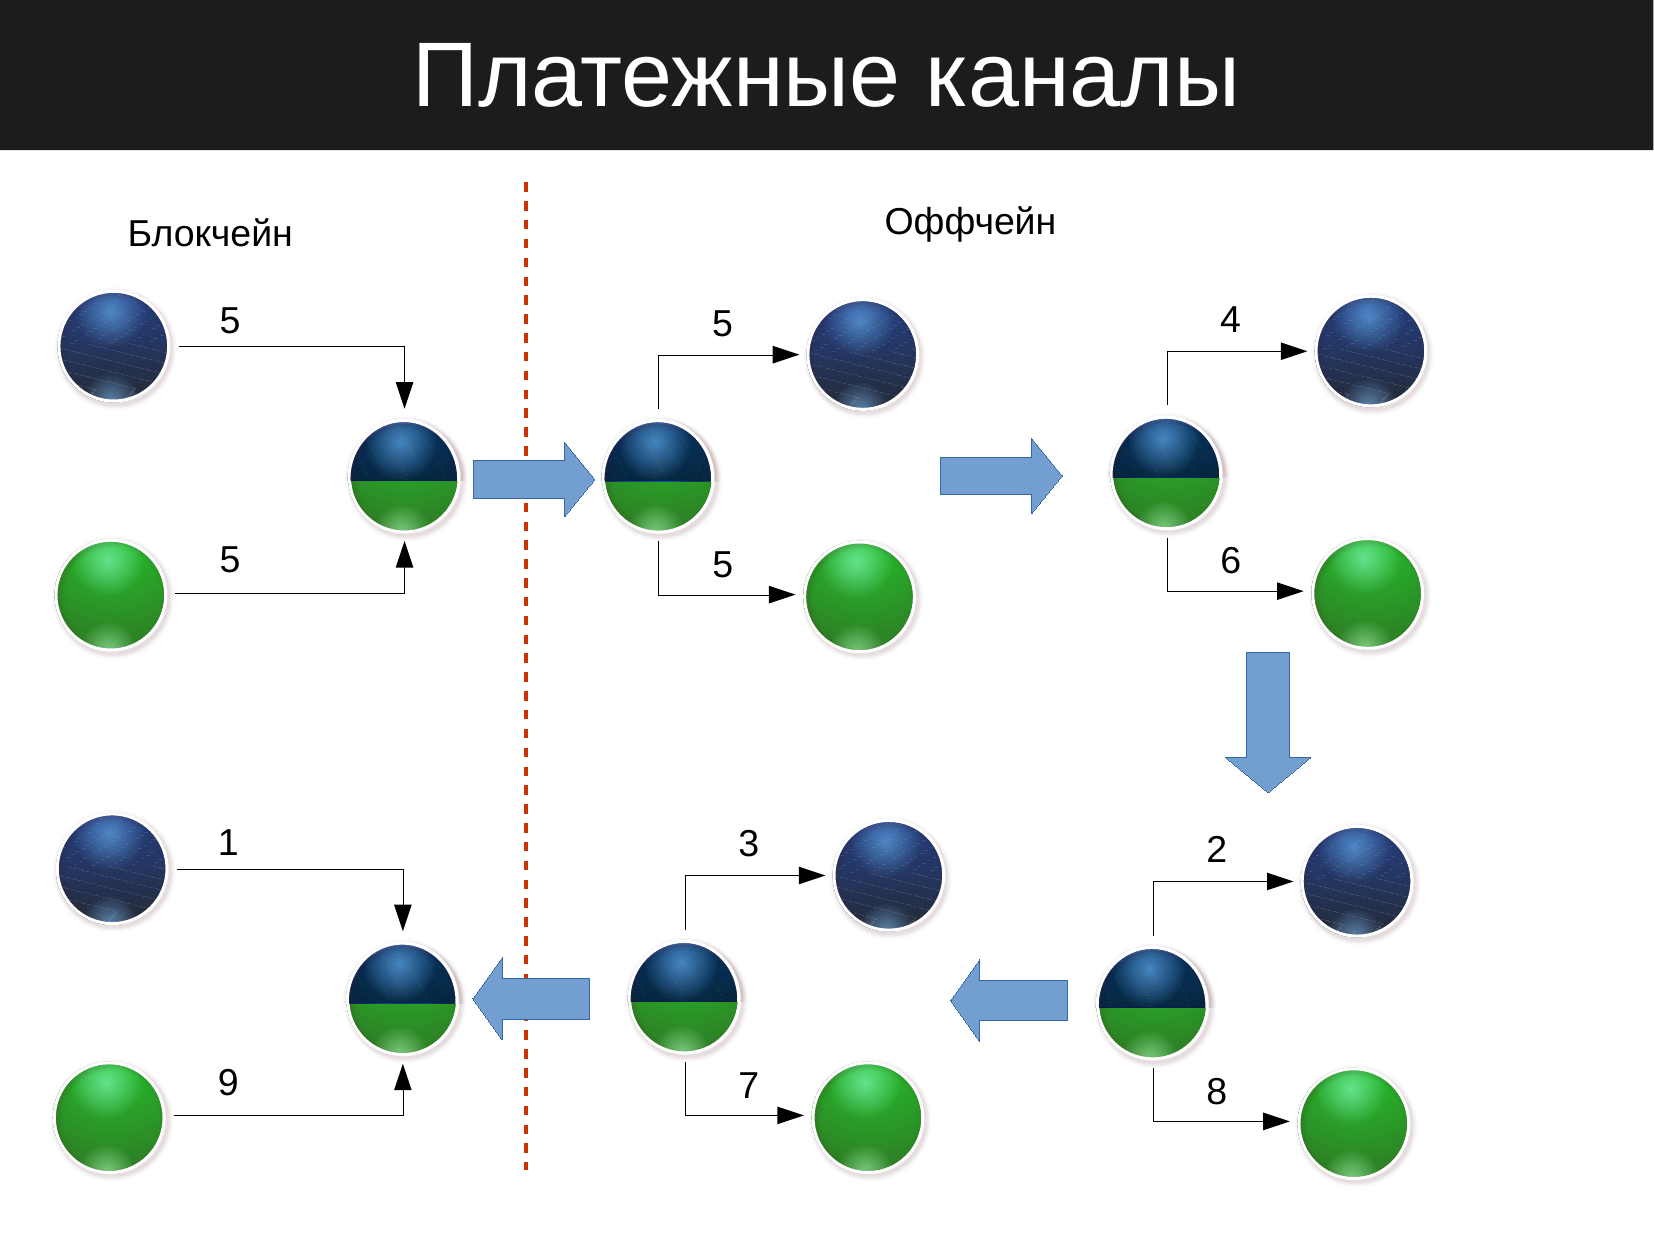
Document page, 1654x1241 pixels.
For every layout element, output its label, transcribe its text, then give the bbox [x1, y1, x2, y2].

picture [1303, 525, 1433, 658]
picture [825, 809, 954, 942]
picture [1088, 935, 1218, 1068]
text_box 5 [204, 531, 341, 589]
text_box 5 [697, 535, 748, 593]
picture [799, 288, 928, 421]
text_box [473, 442, 595, 517]
picture [45, 1049, 174, 1182]
text_box [472, 957, 590, 1040]
text_box Оффчейн [869, 192, 1072, 250]
text_box Блокчейн [112, 204, 308, 262]
text_box 5 [697, 294, 748, 352]
text_box 5 [204, 291, 341, 349]
picture [50, 280, 179, 413]
text_box 9 [203, 1053, 340, 1111]
picture [1293, 815, 1423, 948]
text_box 4 [1205, 291, 1256, 349]
text_box 8 [1191, 1062, 1243, 1120]
picture [46, 526, 176, 660]
picture [338, 931, 468, 1064]
picture [803, 1049, 933, 1182]
picture [620, 929, 749, 1062]
picture [48, 802, 178, 936]
picture [1307, 285, 1436, 418]
picture [1102, 405, 1231, 538]
title Платежные каналы [0, 0, 1654, 151]
text_box [1225, 652, 1311, 793]
picture [340, 408, 469, 542]
text_box 7 [723, 1056, 774, 1114]
text_box [950, 959, 1068, 1042]
text_box 3 [723, 815, 774, 873]
text_box 1 [203, 814, 340, 872]
picture [594, 408, 723, 542]
text_box [940, 438, 1063, 514]
picture [1289, 1055, 1419, 1188]
text_box 6 [1205, 532, 1256, 590]
picture [795, 528, 924, 661]
text_box 2 [1191, 821, 1243, 879]
